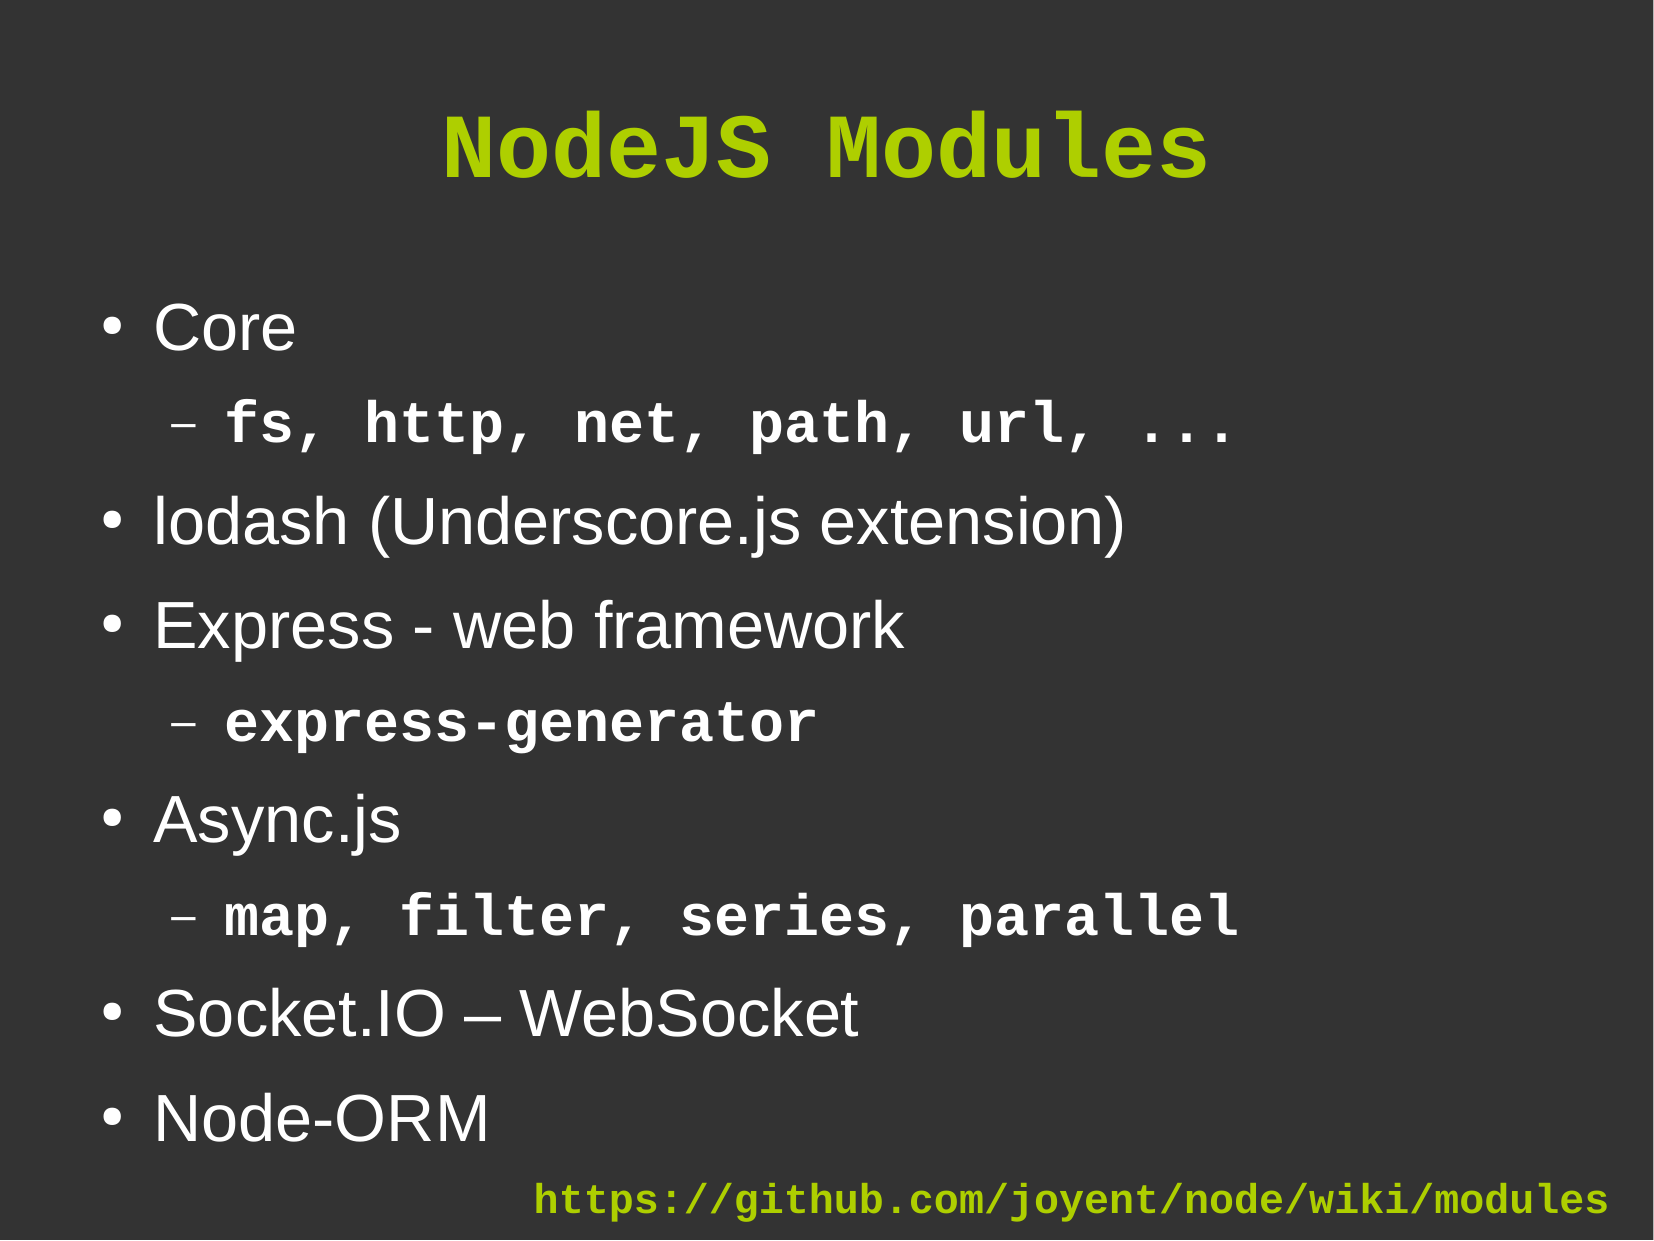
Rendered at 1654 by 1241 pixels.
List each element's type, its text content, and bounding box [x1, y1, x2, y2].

text_box https://github.com/joyent/node/wiki/modules [483, 1171, 1624, 1235]
title NodeJS Modules [82, 49, 1571, 257]
list Core fs, http, net, path, url, ... lodash (Underscore.js extension) Express - web framework express-generator Async.js map, filter, series, parallel Socket.IO – WebSocket Node-ORM [82, 290, 1571, 1174]
